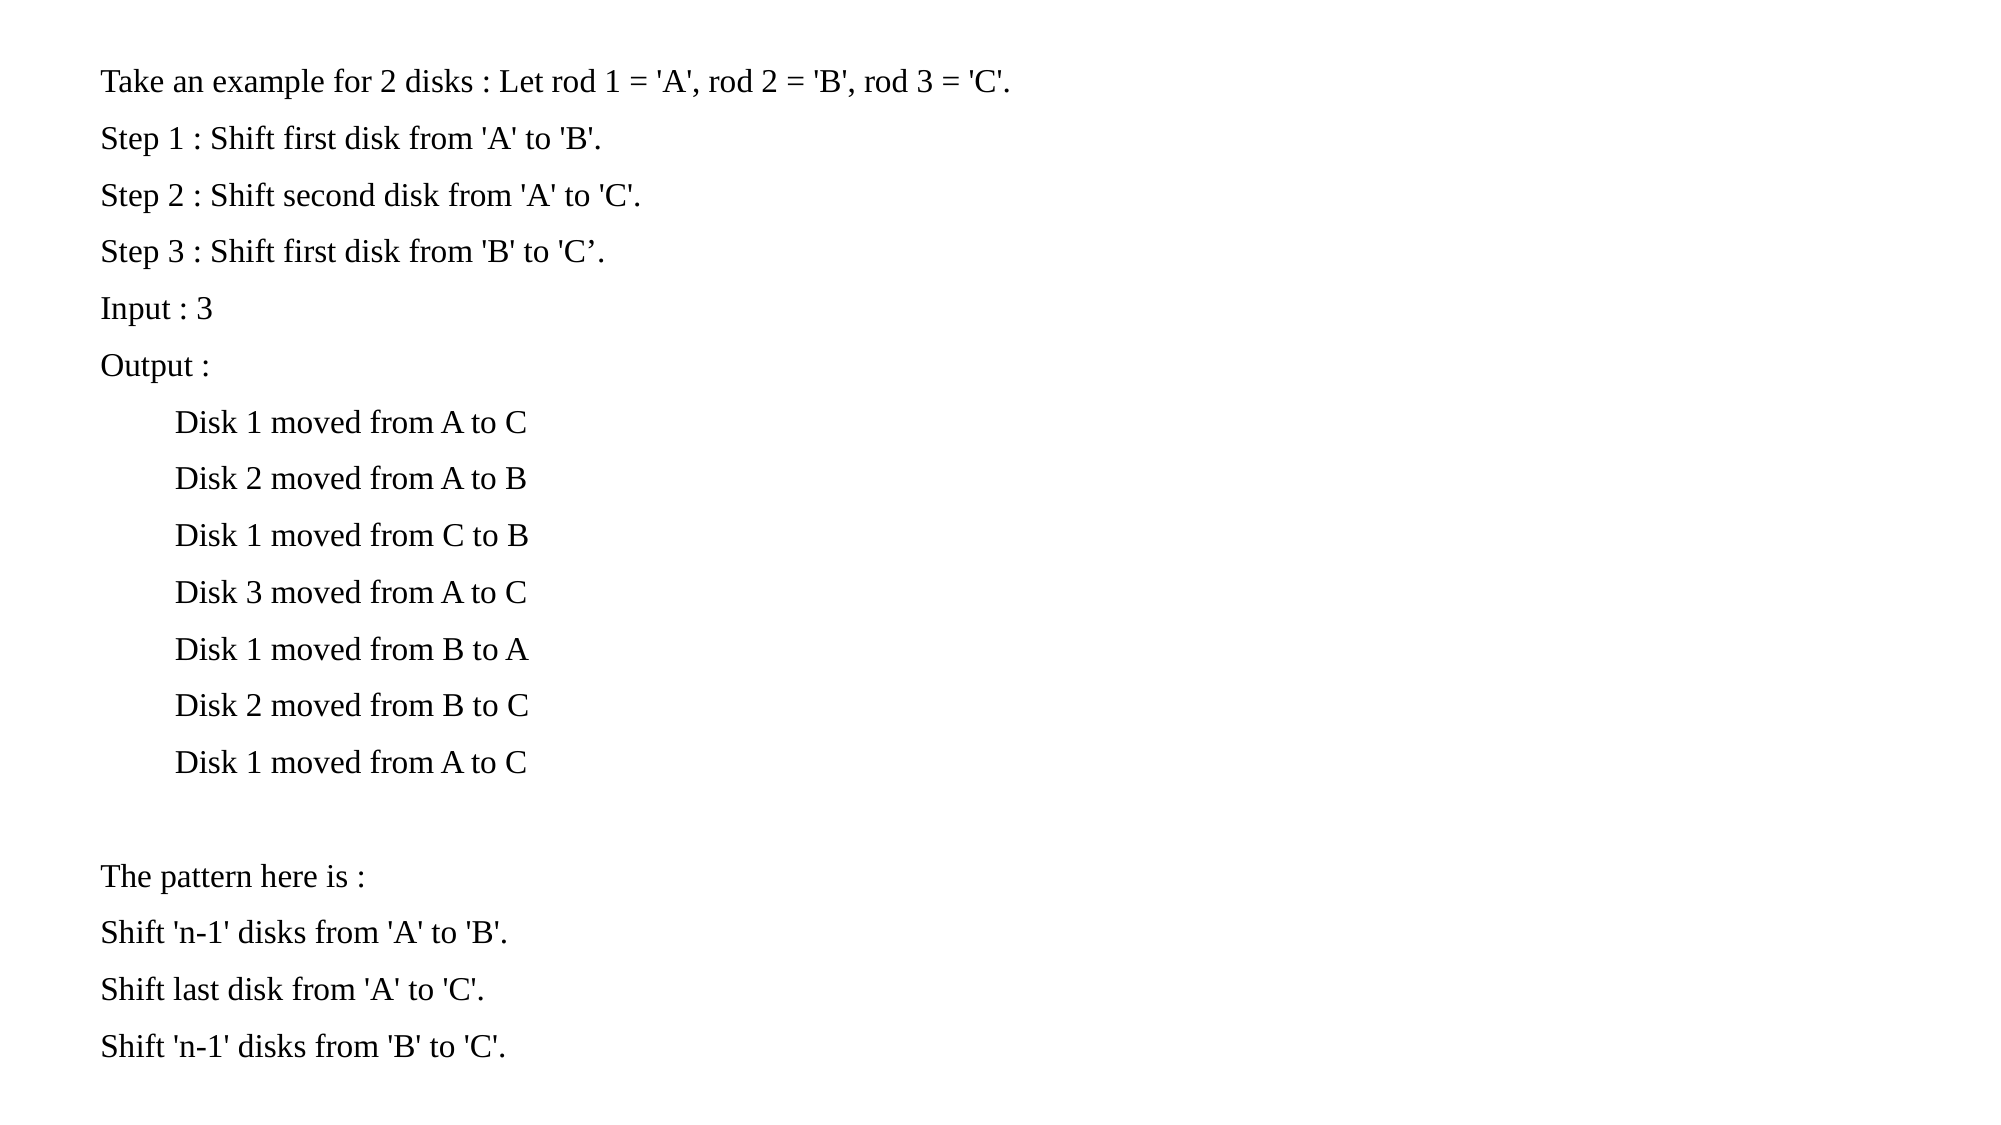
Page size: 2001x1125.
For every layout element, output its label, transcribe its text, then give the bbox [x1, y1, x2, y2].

list Take an example for 2 disks : Let rod 1 = 'A', rod 2 = 'B', rod 3 = 'C'. Step 1 : Shift first disk from 'A' to 'B'. Step 2 : Shift second disk from 'A' to 'C'. Step 3 : Shift first disk from 'B' to 'C’. Input : 3 Output : Disk 1 moved from A to C Disk 2 moved from A to B Disk 1 moved from C to B Disk 3 moved from A to C Disk 1 moved from B to A Disk 2 moved from B to C Disk 1 moved from A to C The pattern here is : Shift 'n-1' disks from 'A' to 'B'. Shift last disk from 'A' to 'C'. Shift 'n-1' disks from 'B' to 'C'. [85, 56, 1863, 1097]
